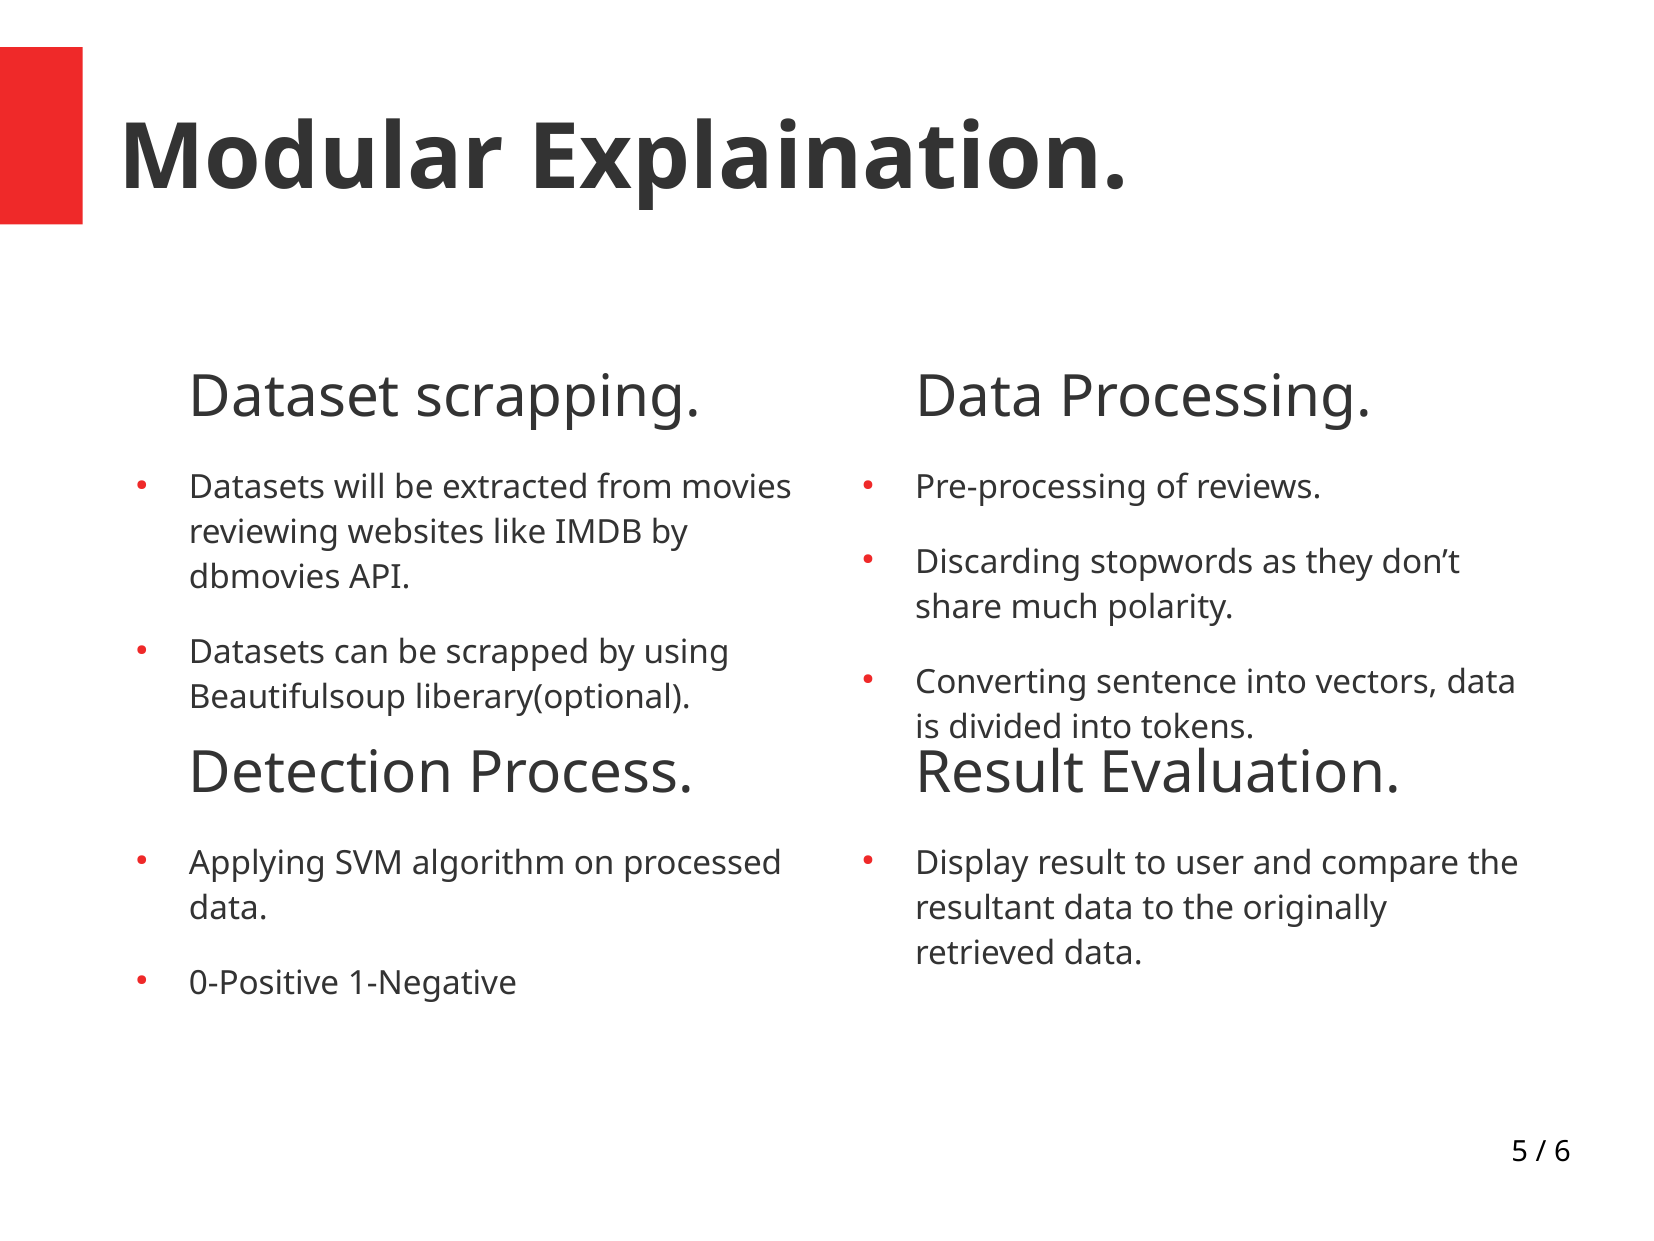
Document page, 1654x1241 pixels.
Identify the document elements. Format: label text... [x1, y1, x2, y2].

list Result Evaluation. Display result to user and compare the resultant data to the originally retrieved data. [844, 730, 1536, 1074]
list Data Processing. Pre-processing of reviews. Discarding stopwords as they don’t share much polarity. Converting sentence into vectors, data is divided into tokens. [844, 354, 1536, 698]
title Modular Explaination. [118, 49, 1571, 257]
list Detection Process. Applying SVM algorithm on processed data. 0-Positive 1-Negative [118, 730, 810, 1074]
list Dataset scrapping. Datasets will be extracted from movies reviewing websites like IMDB by dbmovies API. Datasets can be scrapped by using Beautifulsoup liberary(optional). [118, 354, 810, 698]
